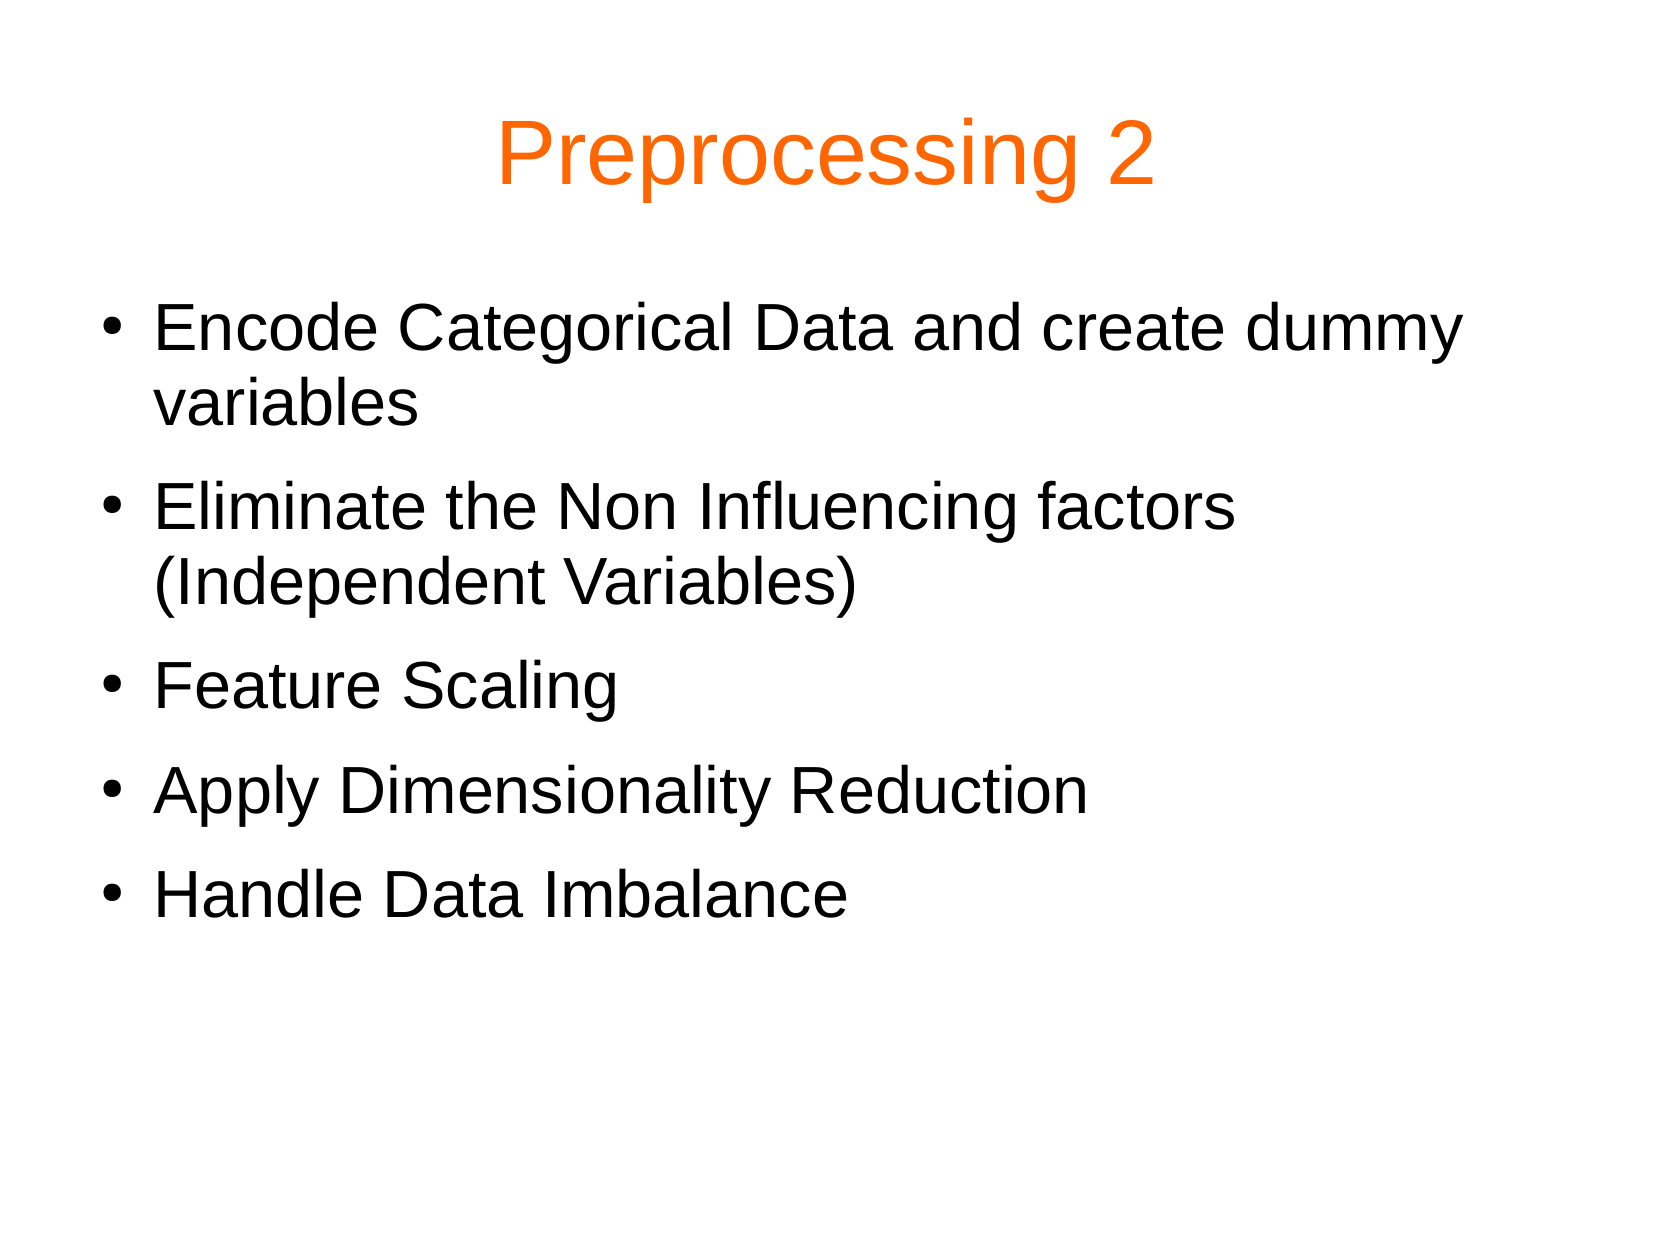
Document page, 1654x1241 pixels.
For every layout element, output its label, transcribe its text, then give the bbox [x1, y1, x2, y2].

list Encode Categorical Data and create dummy variables Eliminate the Non Influencing factors (Independent Variables) Feature Scaling Apply Dimensionality Reduction Handle Data Imbalance [82, 290, 1571, 1010]
title Preprocessing 2 [82, 49, 1571, 257]
